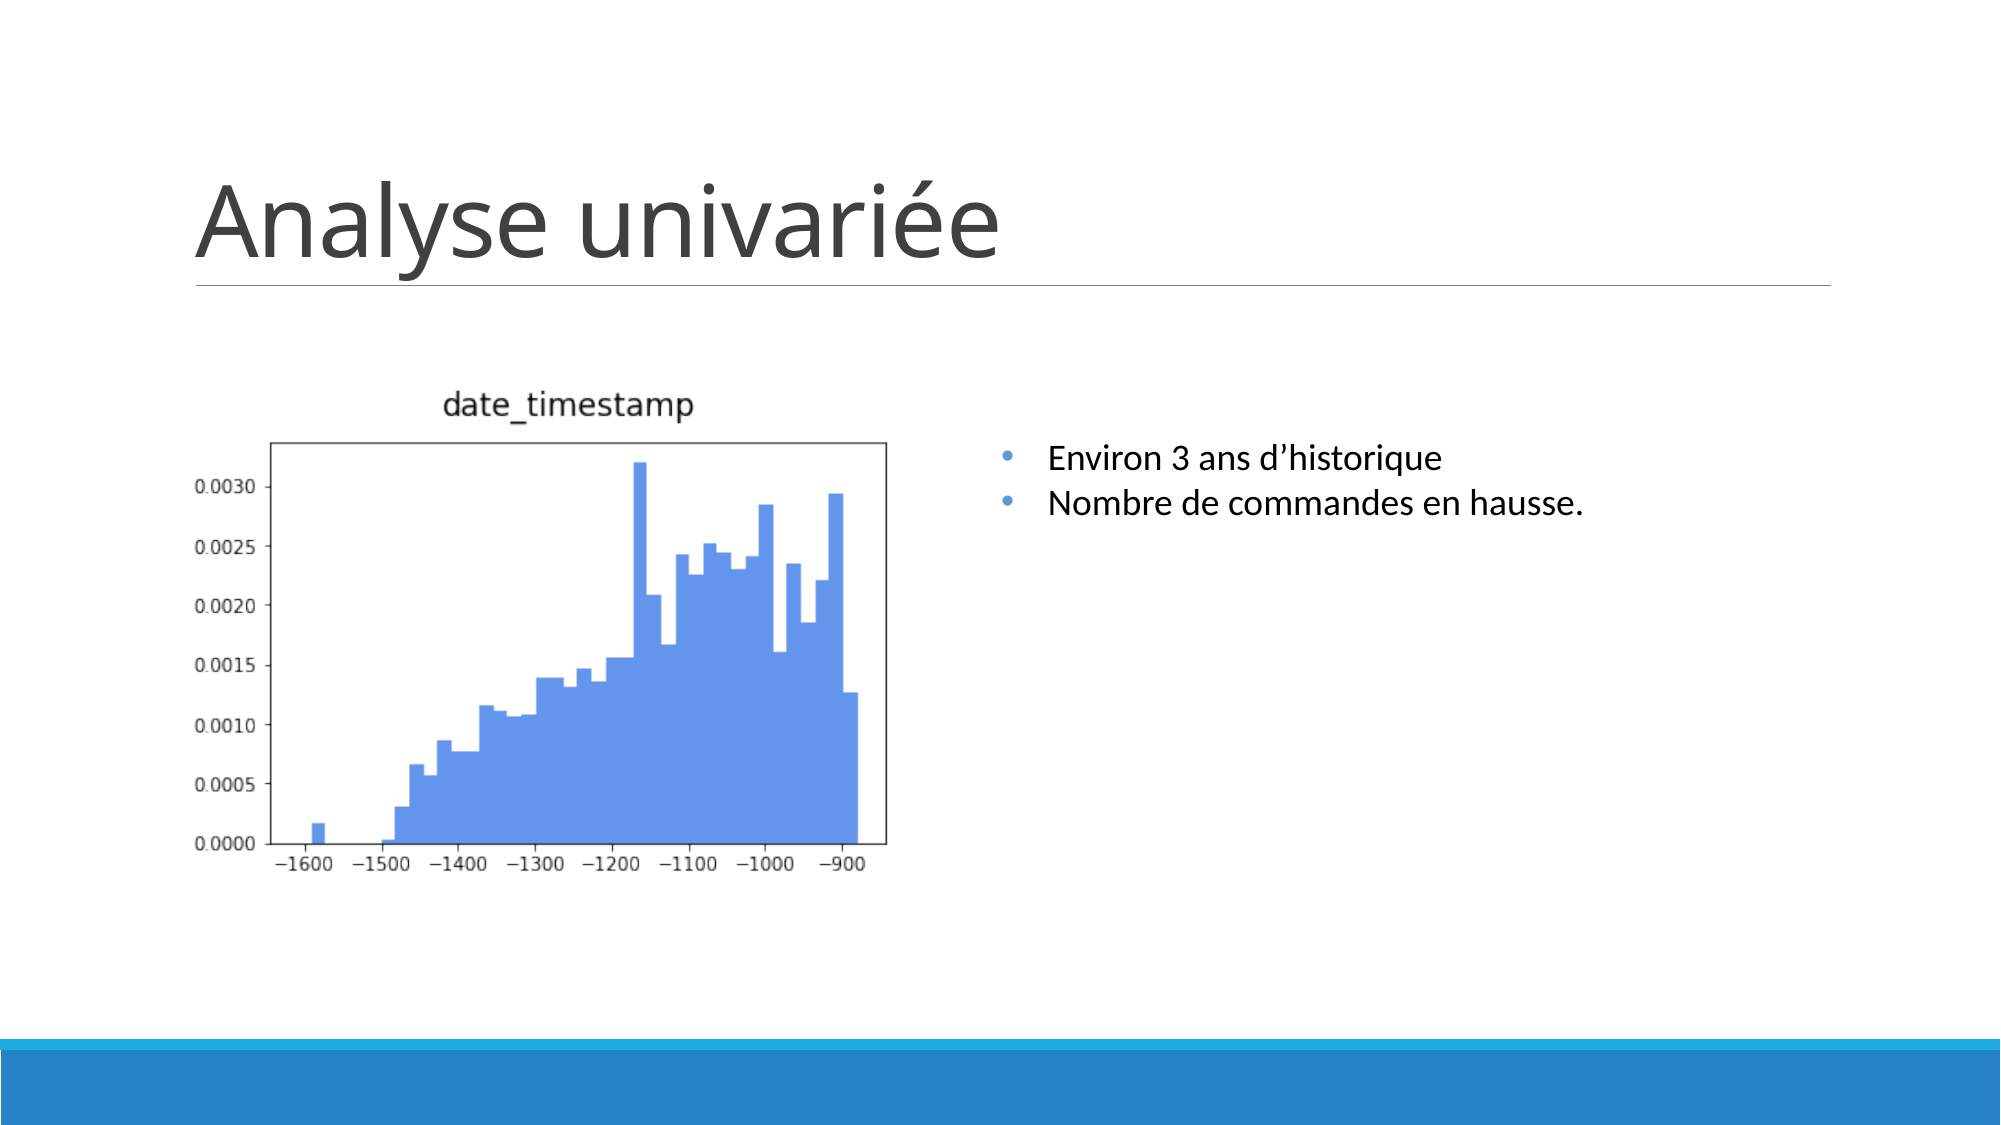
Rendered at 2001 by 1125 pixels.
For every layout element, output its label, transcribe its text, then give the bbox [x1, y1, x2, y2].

title Analyse univariée [180, 47, 1831, 286]
text_box Environ 3 ans d’historique Nombre de commandes en hausse. [986, 425, 1742, 532]
picture [180, 378, 897, 888]
